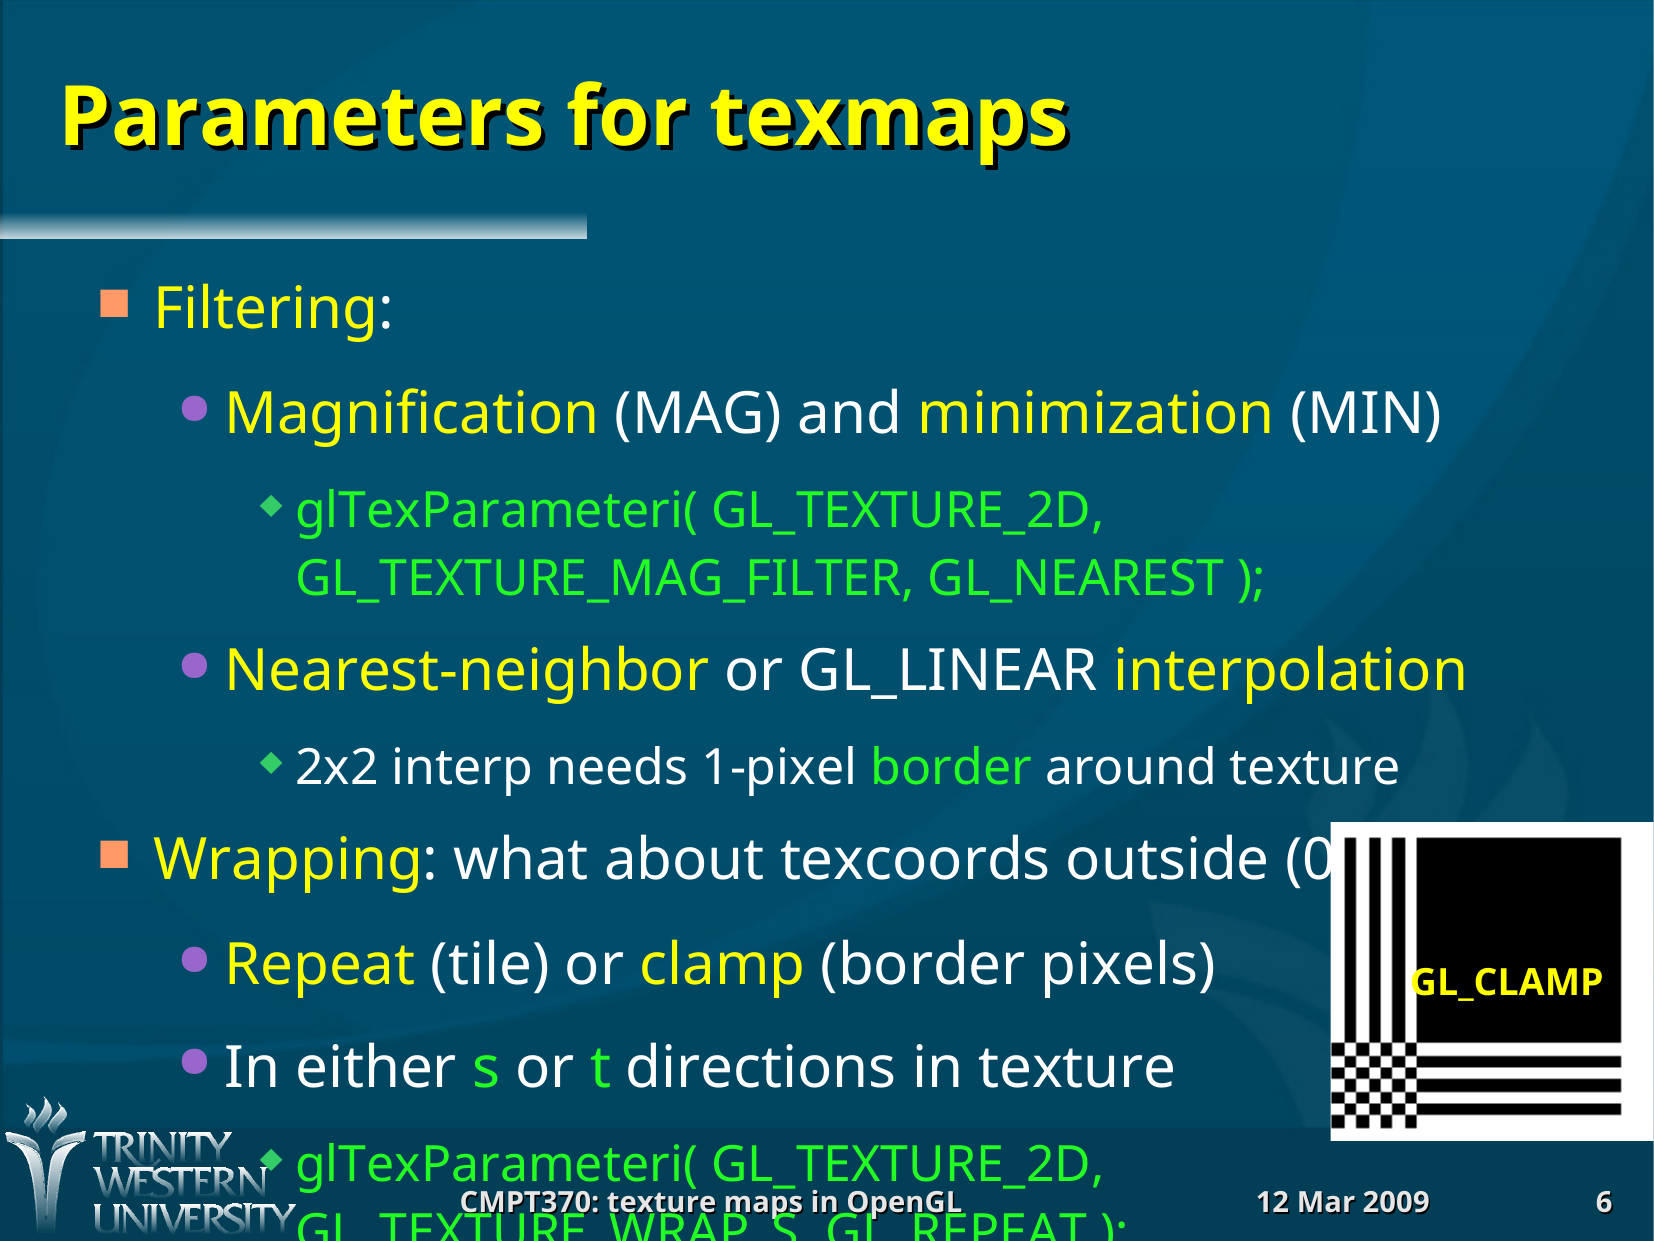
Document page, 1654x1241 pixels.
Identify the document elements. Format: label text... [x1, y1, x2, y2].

picture [1330, 822, 1654, 1140]
picture [38, 1227, 54, 1232]
list Filtering: Magnification (MAG) and minimization (MIN) glTexParameteri( GL_TEXTURE_2D, GL_TEXTURE_MAG_FILTER, GL_NEAREST ); Nearest-neighbor or GL_LINEAR interpolation 2x2 interp needs 1-pixel border around texture Wrapping: what about texcoords outside (0,1)? Repeat (tile) or clamp (border pixels) In either s or t directions in texture glTexParameteri( GL_TEXTURE_2D, GL_TEXTURE_WRAP_S, GL_REPEAT ); [82, 266, 1571, 1146]
title Parameters for texmaps [59, 19, 1548, 208]
picture [0, 233, 586, 238]
picture [0, 214, 586, 232]
